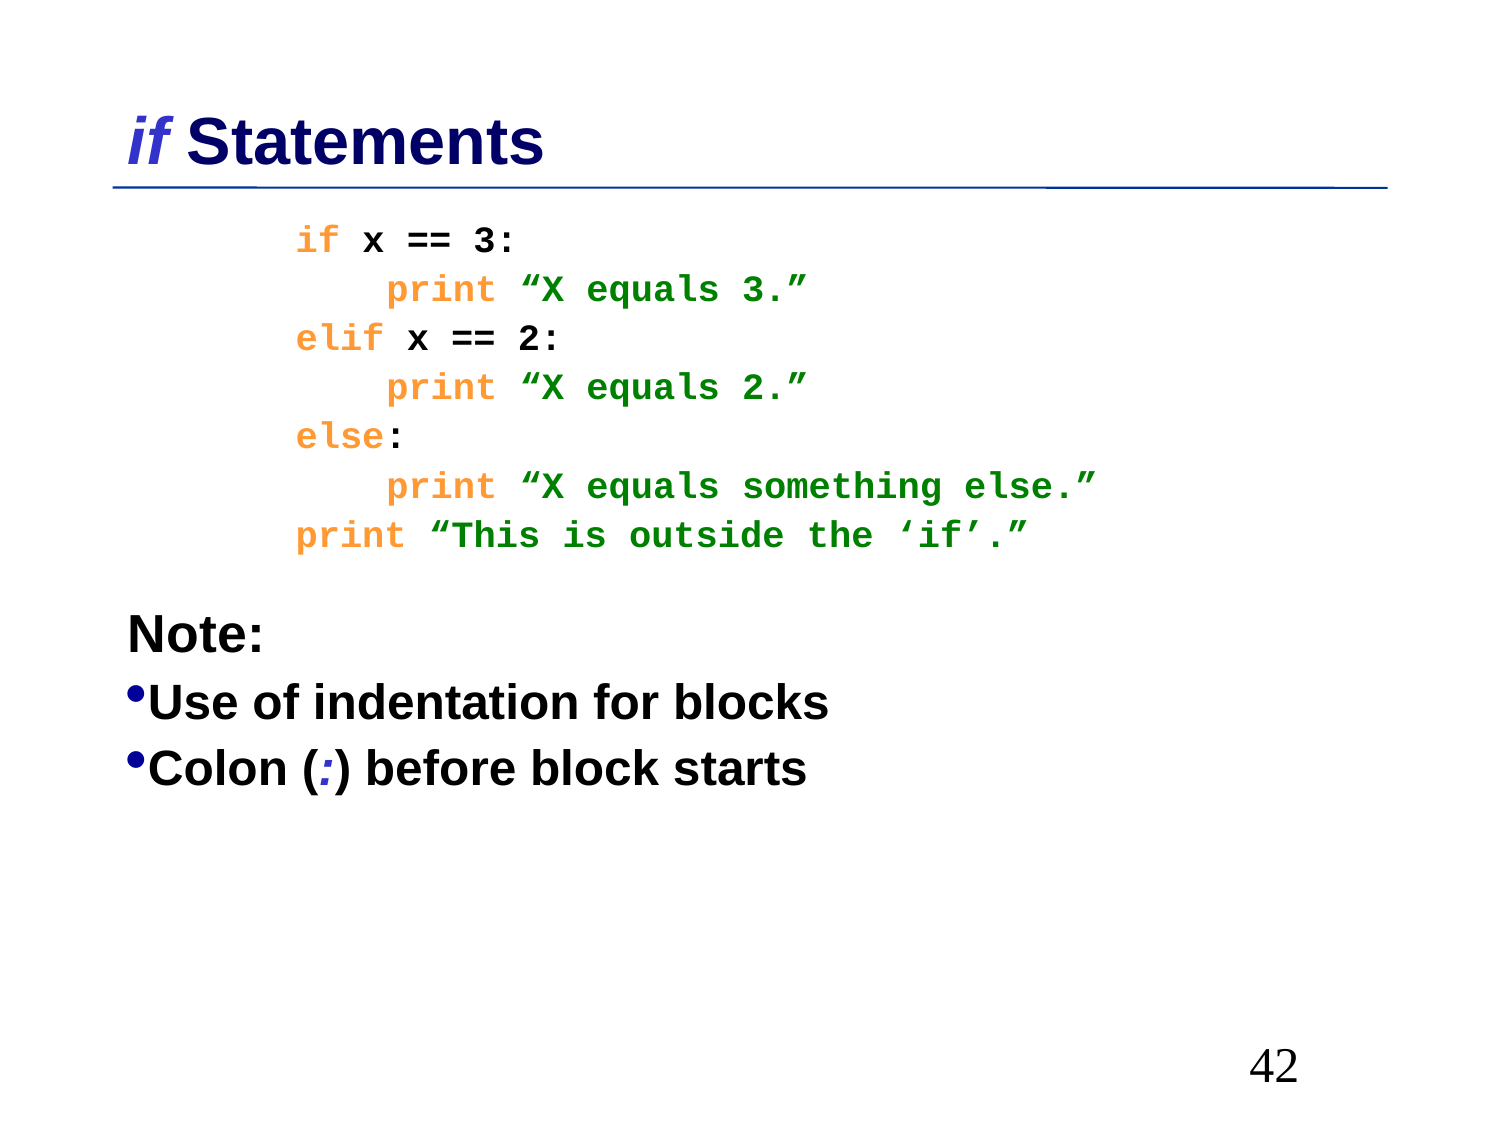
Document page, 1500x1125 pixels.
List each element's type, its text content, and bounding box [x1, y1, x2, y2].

text_box <number> [1074, 994, 1387, 1125]
title if Statements [112, 89, 1388, 185]
list if x == 3: print “X equals 3.” elif x == 2: print “X equals 2.” else: print “X equals something else.” print “This is outside the ‘if’.” Note: Use of indentation for blocks Colon (:) before block starts [112, 212, 1388, 810]
